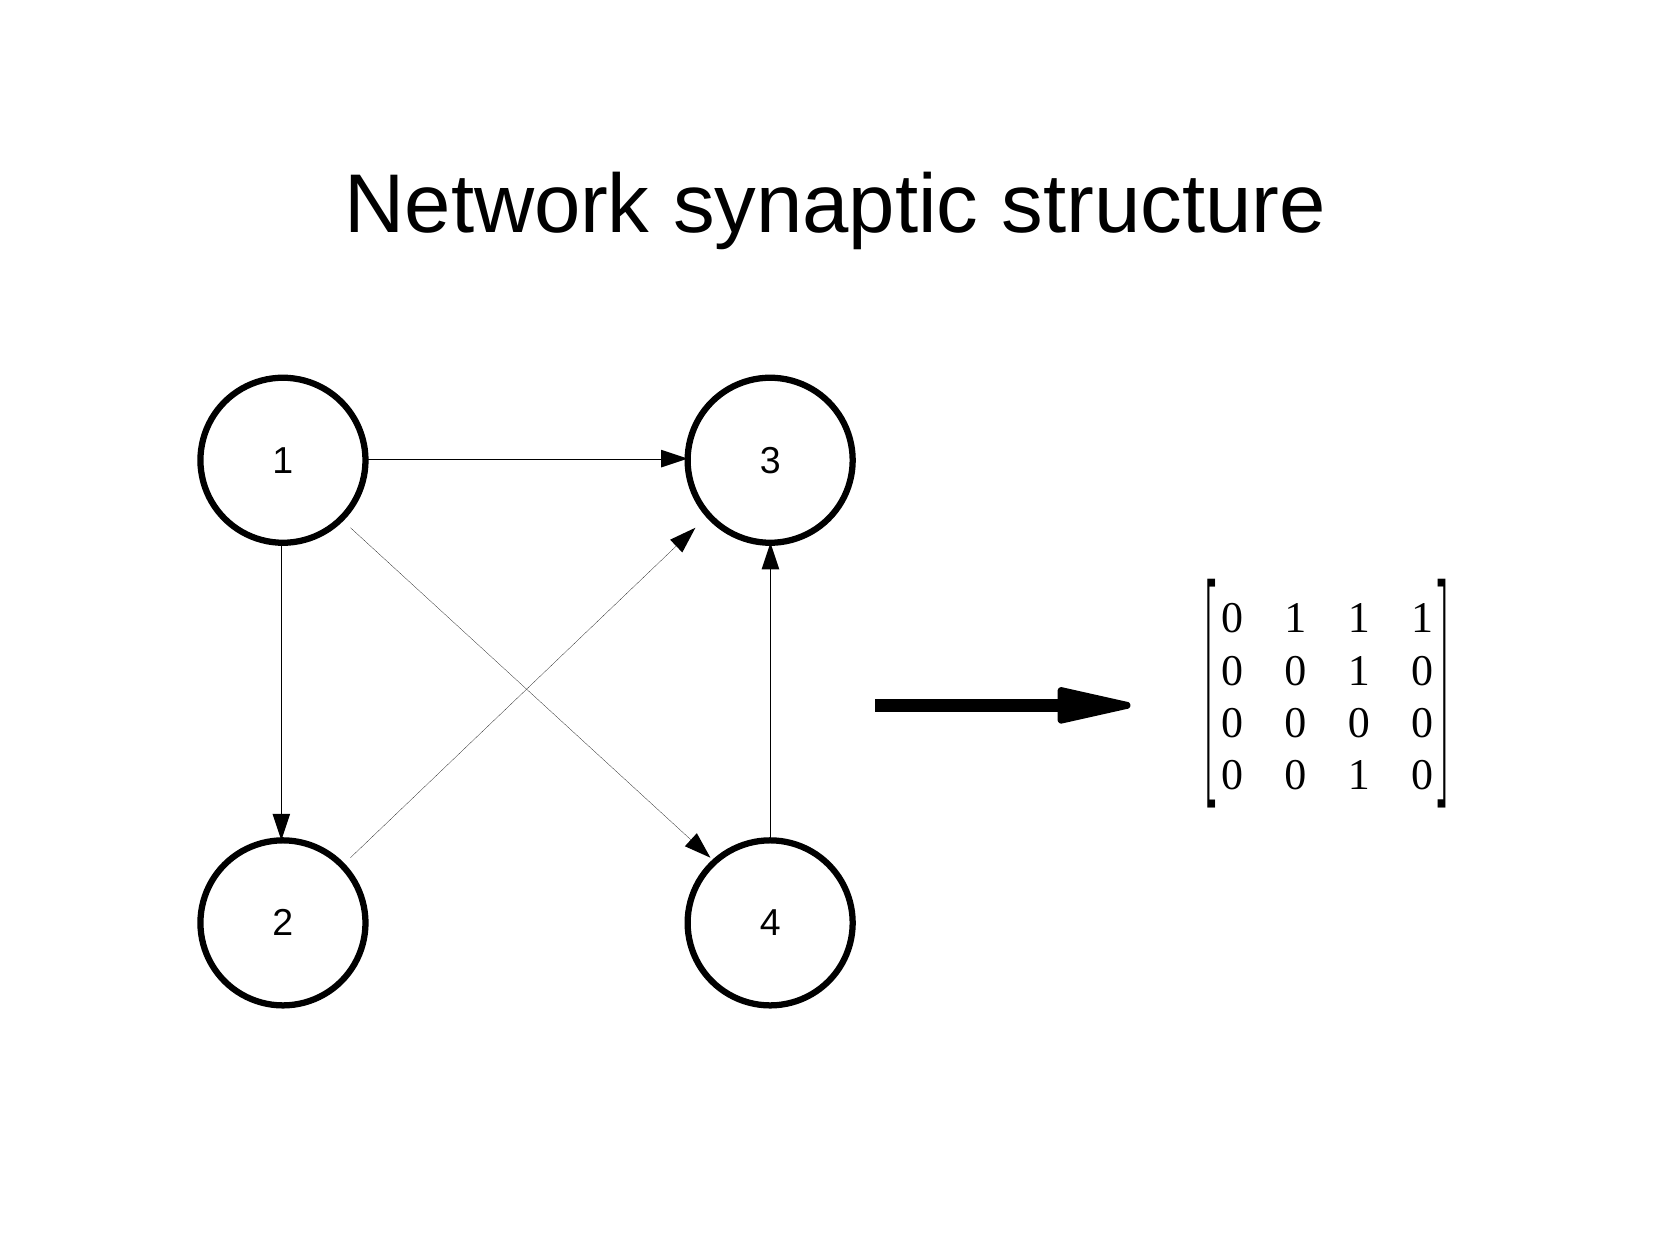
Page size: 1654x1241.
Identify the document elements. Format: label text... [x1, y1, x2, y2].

chart [1193, 577, 1461, 811]
text_box 3 [687, 377, 853, 543]
text_box 1 [200, 377, 366, 543]
text_box 2 [200, 840, 366, 1006]
text_box Network synaptic structure [330, 150, 1351, 271]
text_box 4 [687, 840, 853, 1006]
